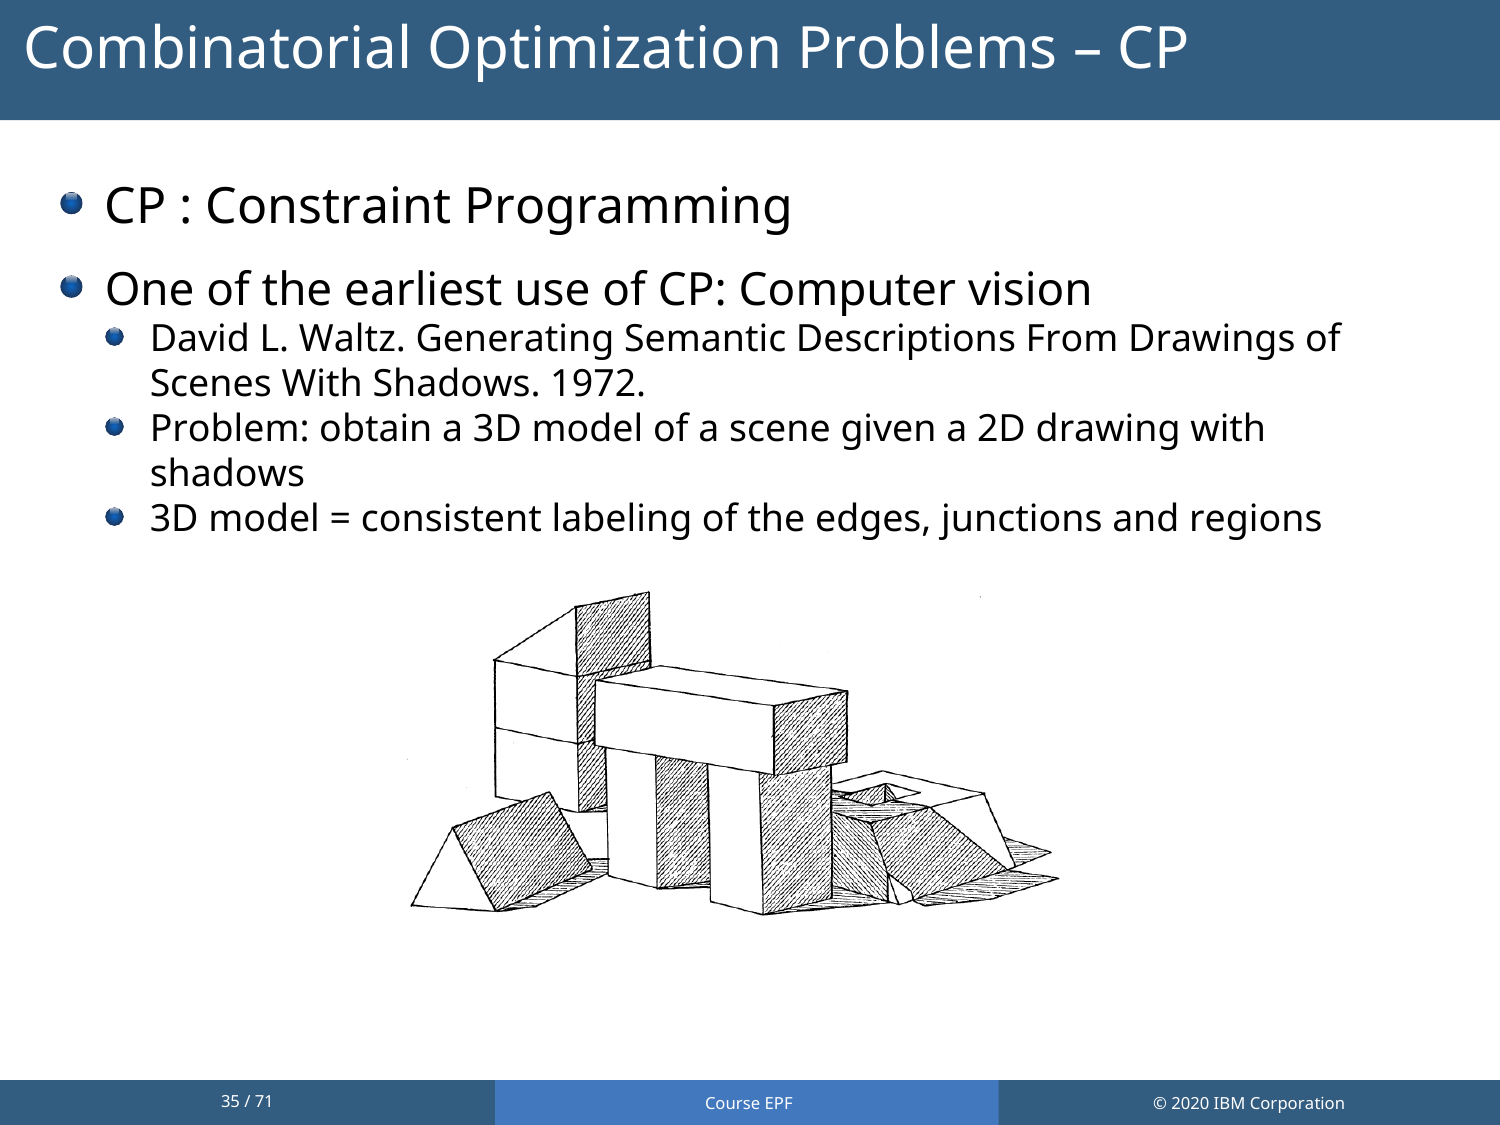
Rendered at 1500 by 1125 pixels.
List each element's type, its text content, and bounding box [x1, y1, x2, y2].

title Combinatorial Optimization Problems – CP [0, 0, 1500, 121]
list CP : Constraint Programming One of the earliest use of CP: Computer vision David L. Waltz. Generating Semantic Descriptions From Drawings of Scenes With Shadows. 1972. Problem: obtain a 3D model of a scene given a 2D drawing with shadows 3D model = consistent labeling of the edges, junctions and regions [45, 165, 1441, 1036]
picture [394, 555, 1092, 953]
